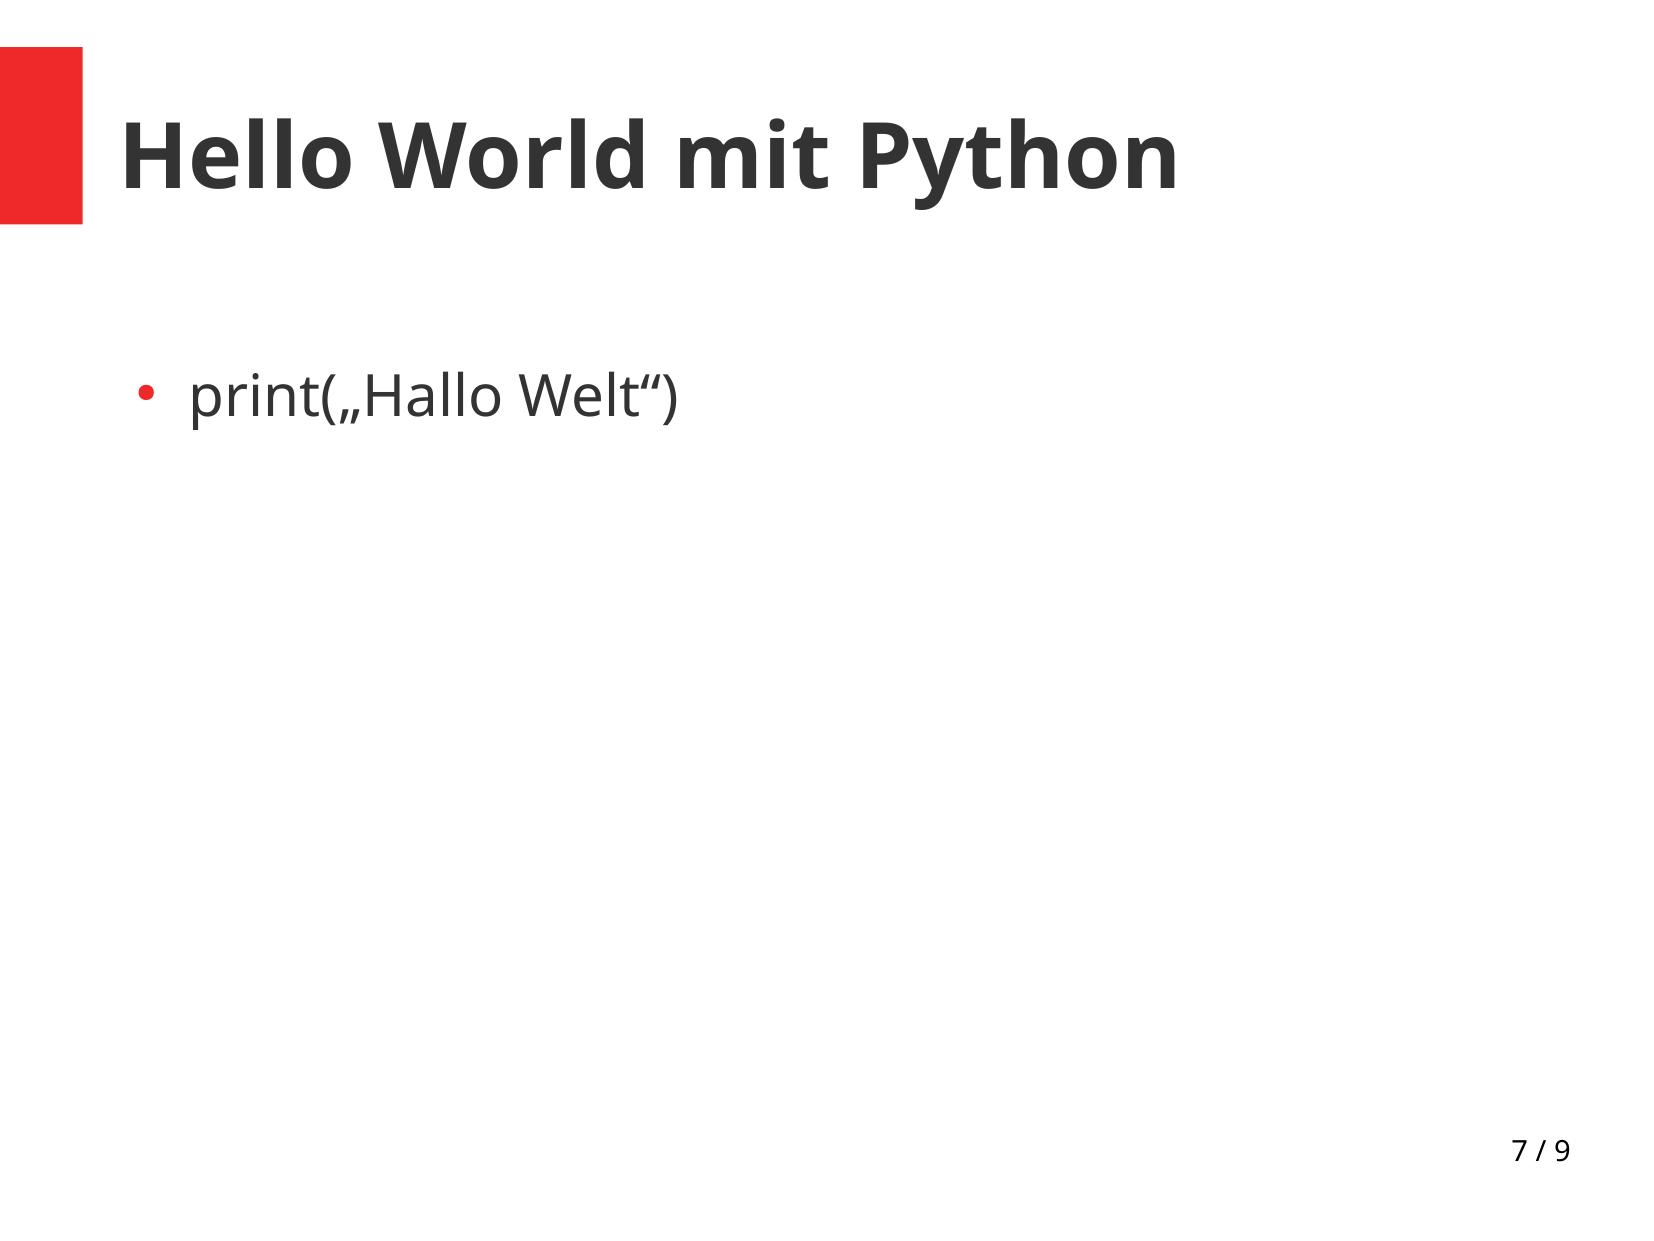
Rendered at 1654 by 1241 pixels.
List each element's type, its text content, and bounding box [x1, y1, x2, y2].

title Hello World mit Python [118, 49, 1571, 257]
list print(„Hallo Welt“) [118, 354, 1536, 1074]
